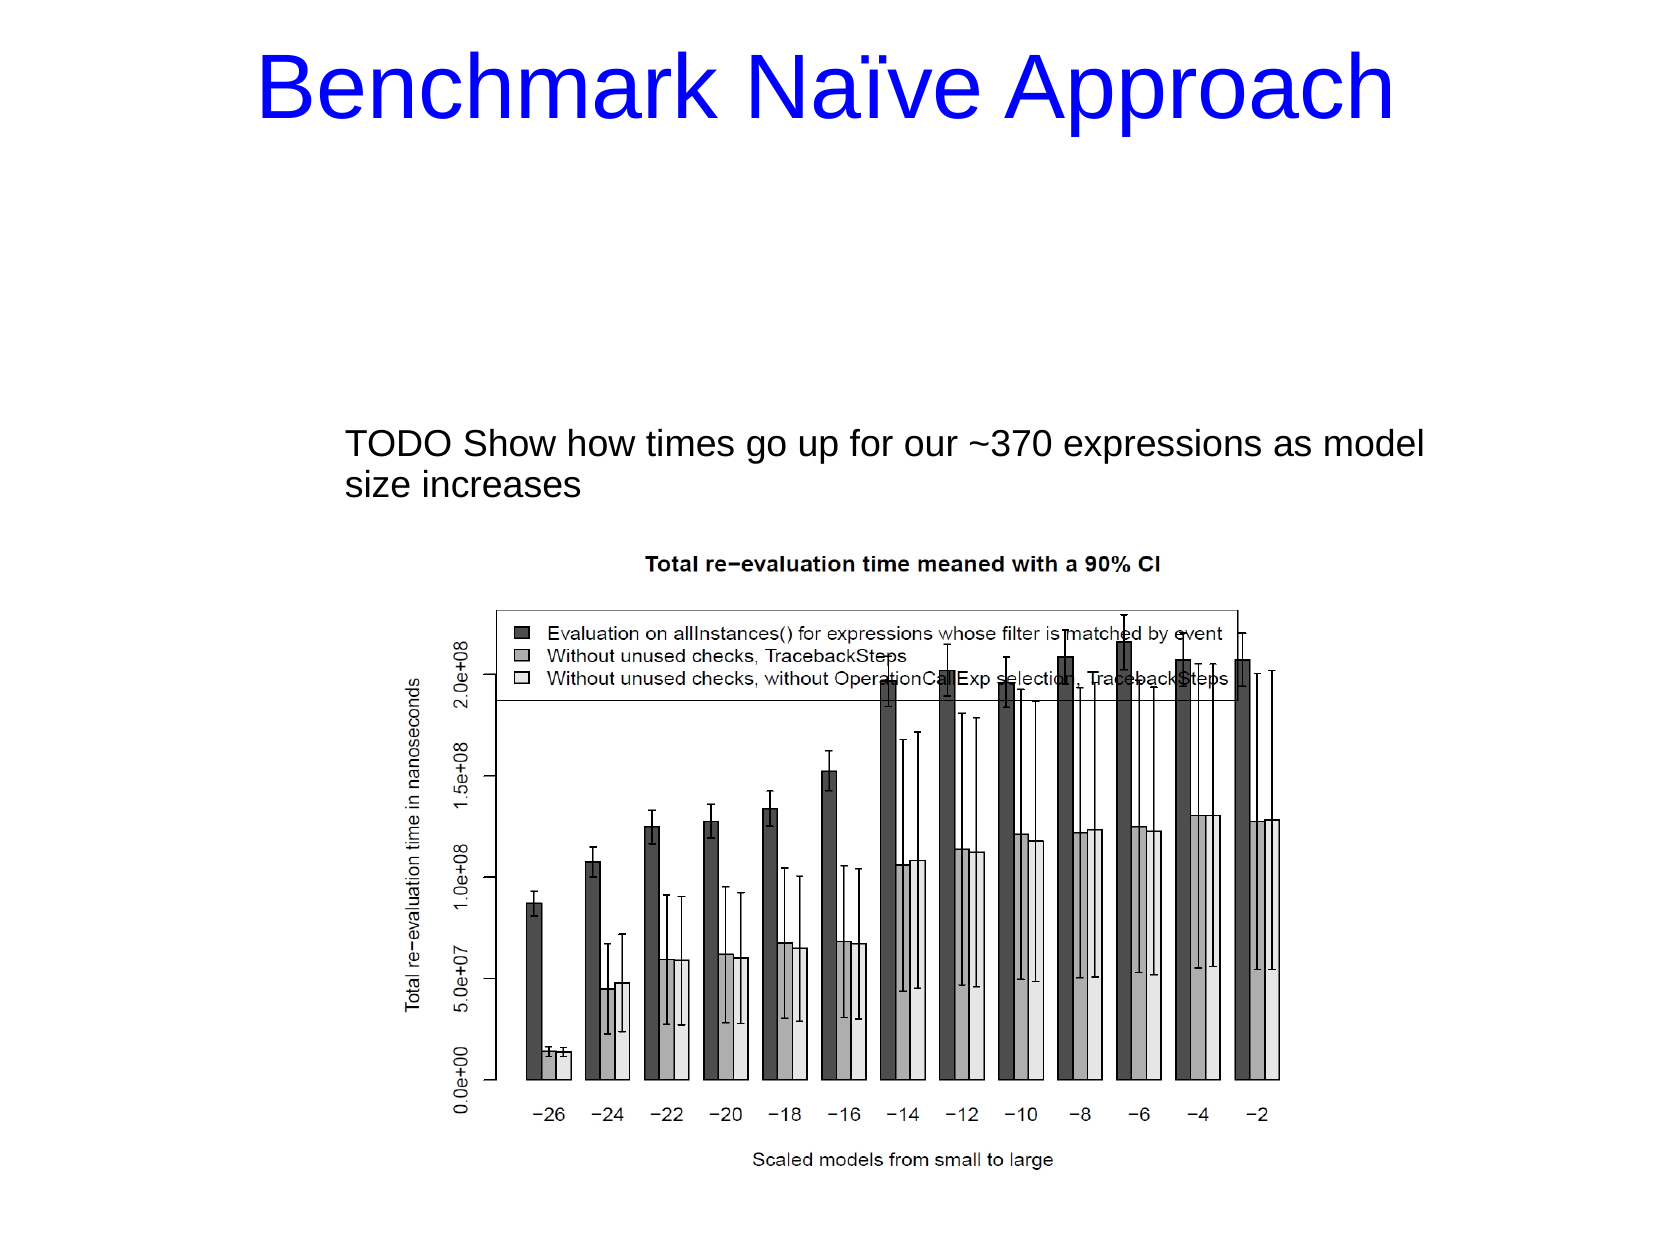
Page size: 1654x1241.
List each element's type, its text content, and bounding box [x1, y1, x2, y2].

title Benchmark Naïve Approach [82, 19, 1571, 155]
picture [399, 541, 1294, 1174]
text_box TODO Show how times go up for our ~370 expressions as model size increases [330, 414, 1439, 514]
